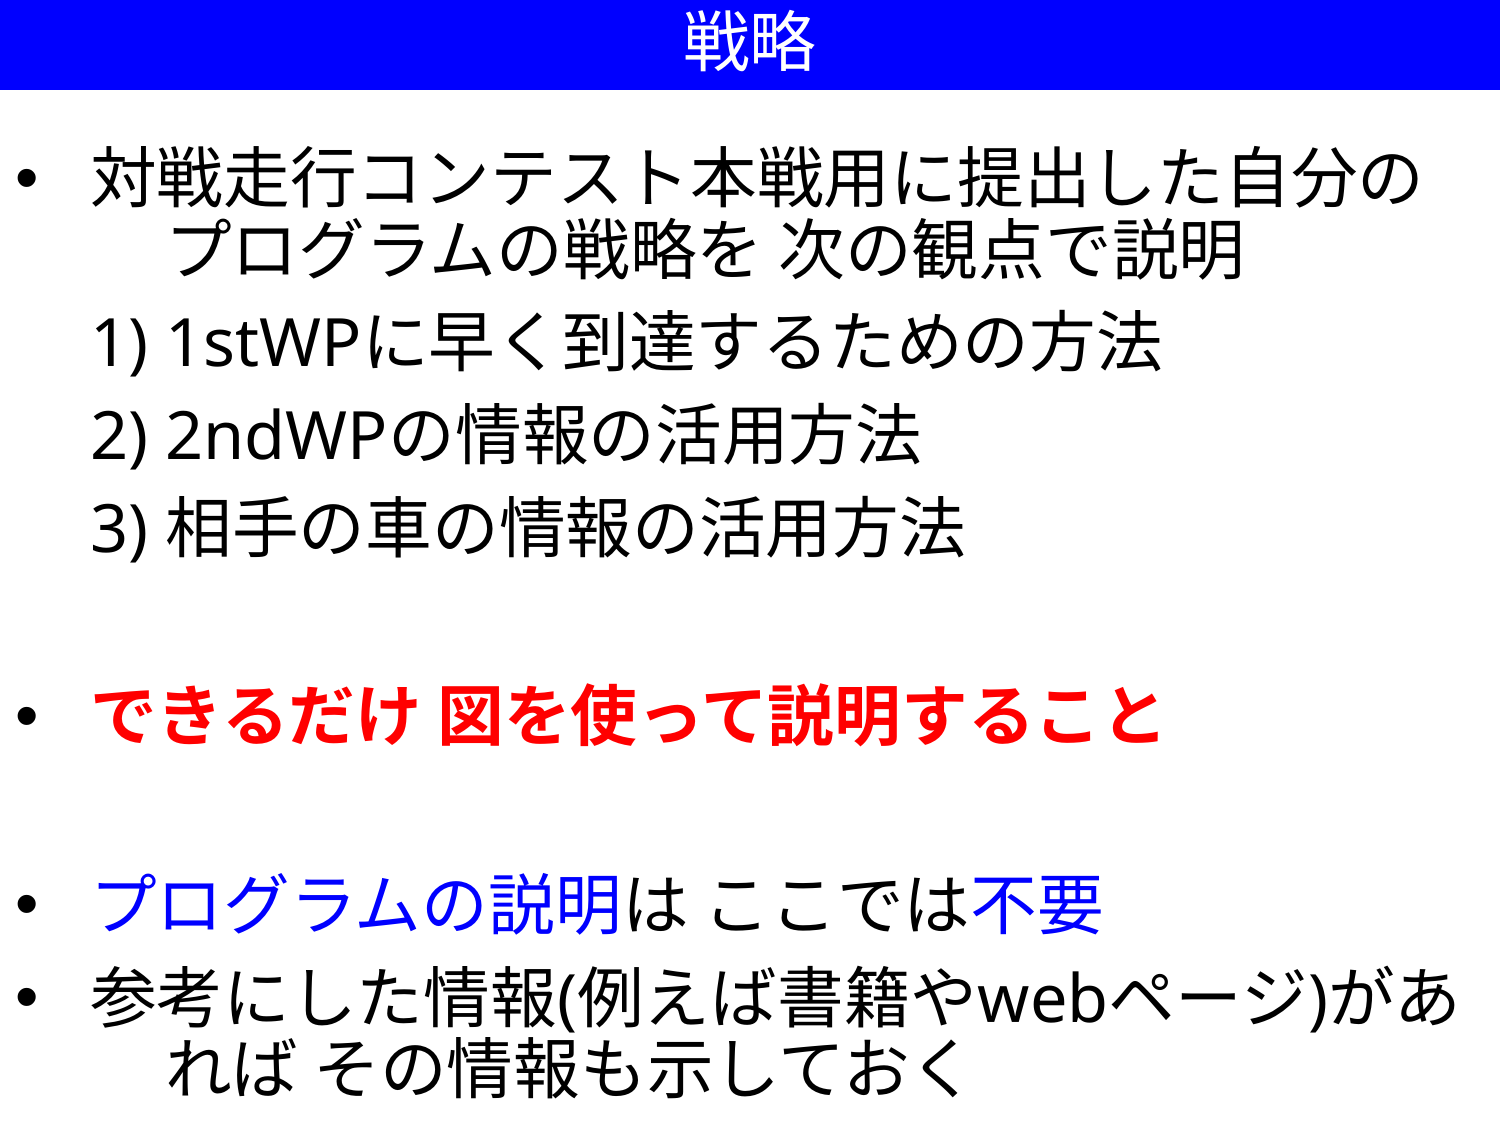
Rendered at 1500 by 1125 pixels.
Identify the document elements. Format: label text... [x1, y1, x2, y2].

text_box 戦略 [0, 0, 1500, 90]
subtitle 対戦走行コンテスト本戦用に提出した自分のプログラムの戦略を 次の観点で説明 1) 1stWPに早く到達するための方法 2) 2ndWPの情報の活用方法 3) 相手の車の情報の活用方法 できるだけ 図を使って説明すること プログラムの説明は ここでは不要 参考にした情報(例えば書籍やwebページ)があれば その情報も示しておく [0, 137, 1500, 1125]
